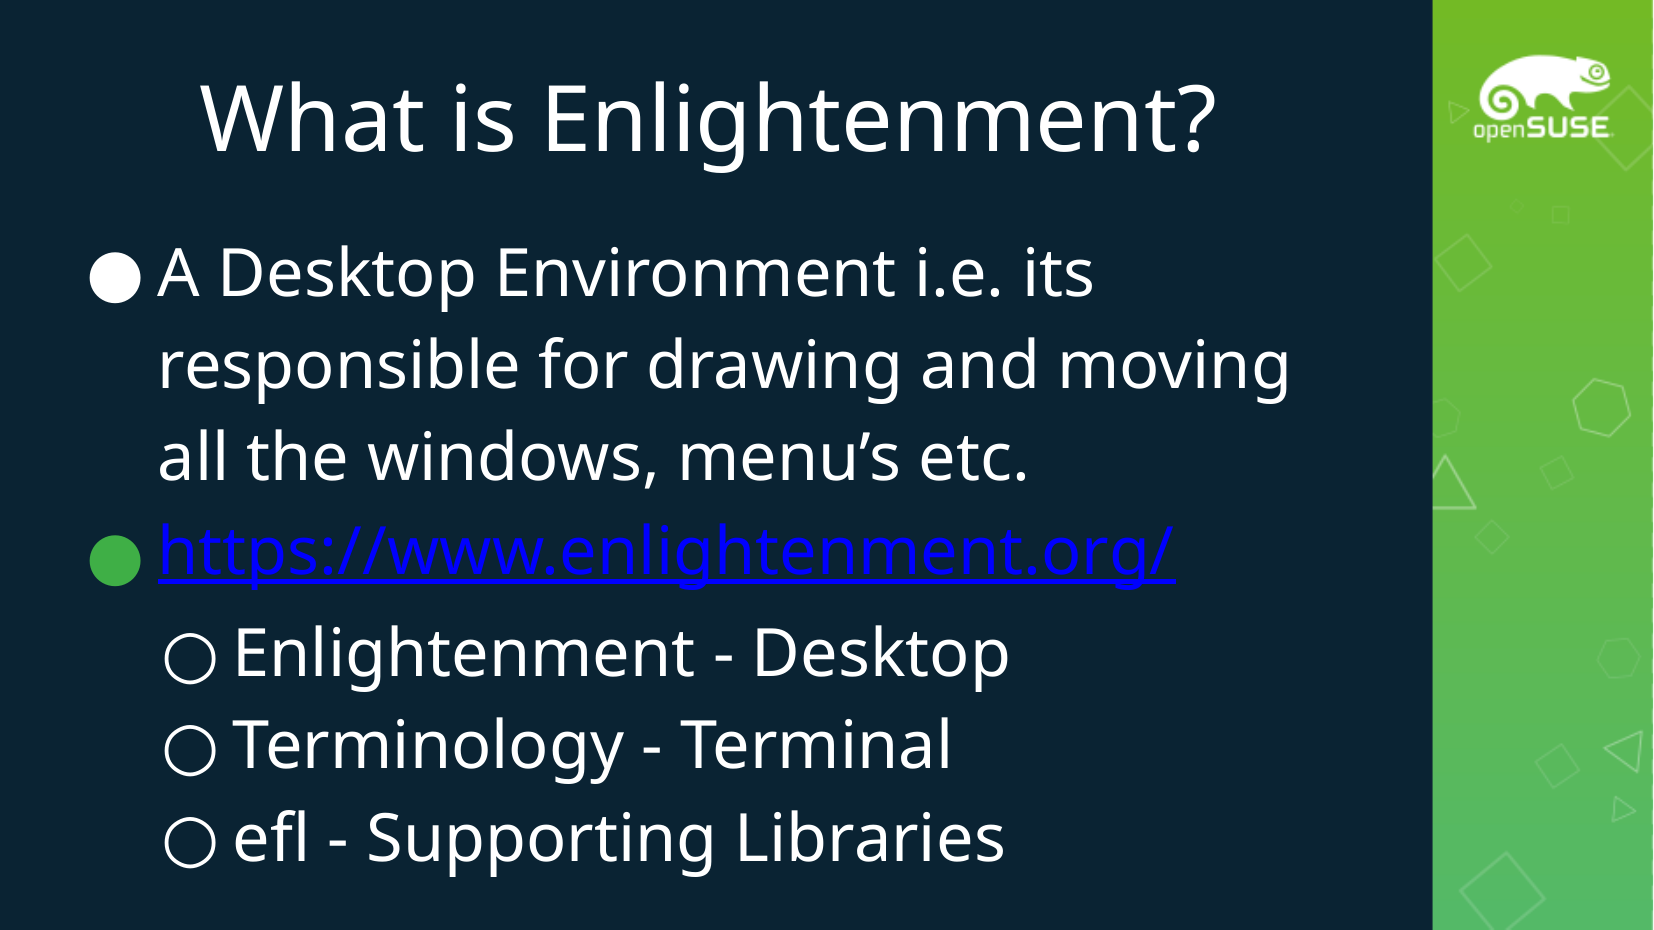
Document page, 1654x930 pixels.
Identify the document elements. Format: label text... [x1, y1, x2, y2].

title What is Enlightenment? [82, 37, 1335, 193]
list A Desktop Environment i.e. its responsible for drawing and moving all the windows, menu’s etc. https://www.enlightenment.org/ Enlightenment - Desktop Terminology - Terminal efl - Supporting Libraries [82, 217, 1335, 887]
picture [0, 0, 1654, 930]
